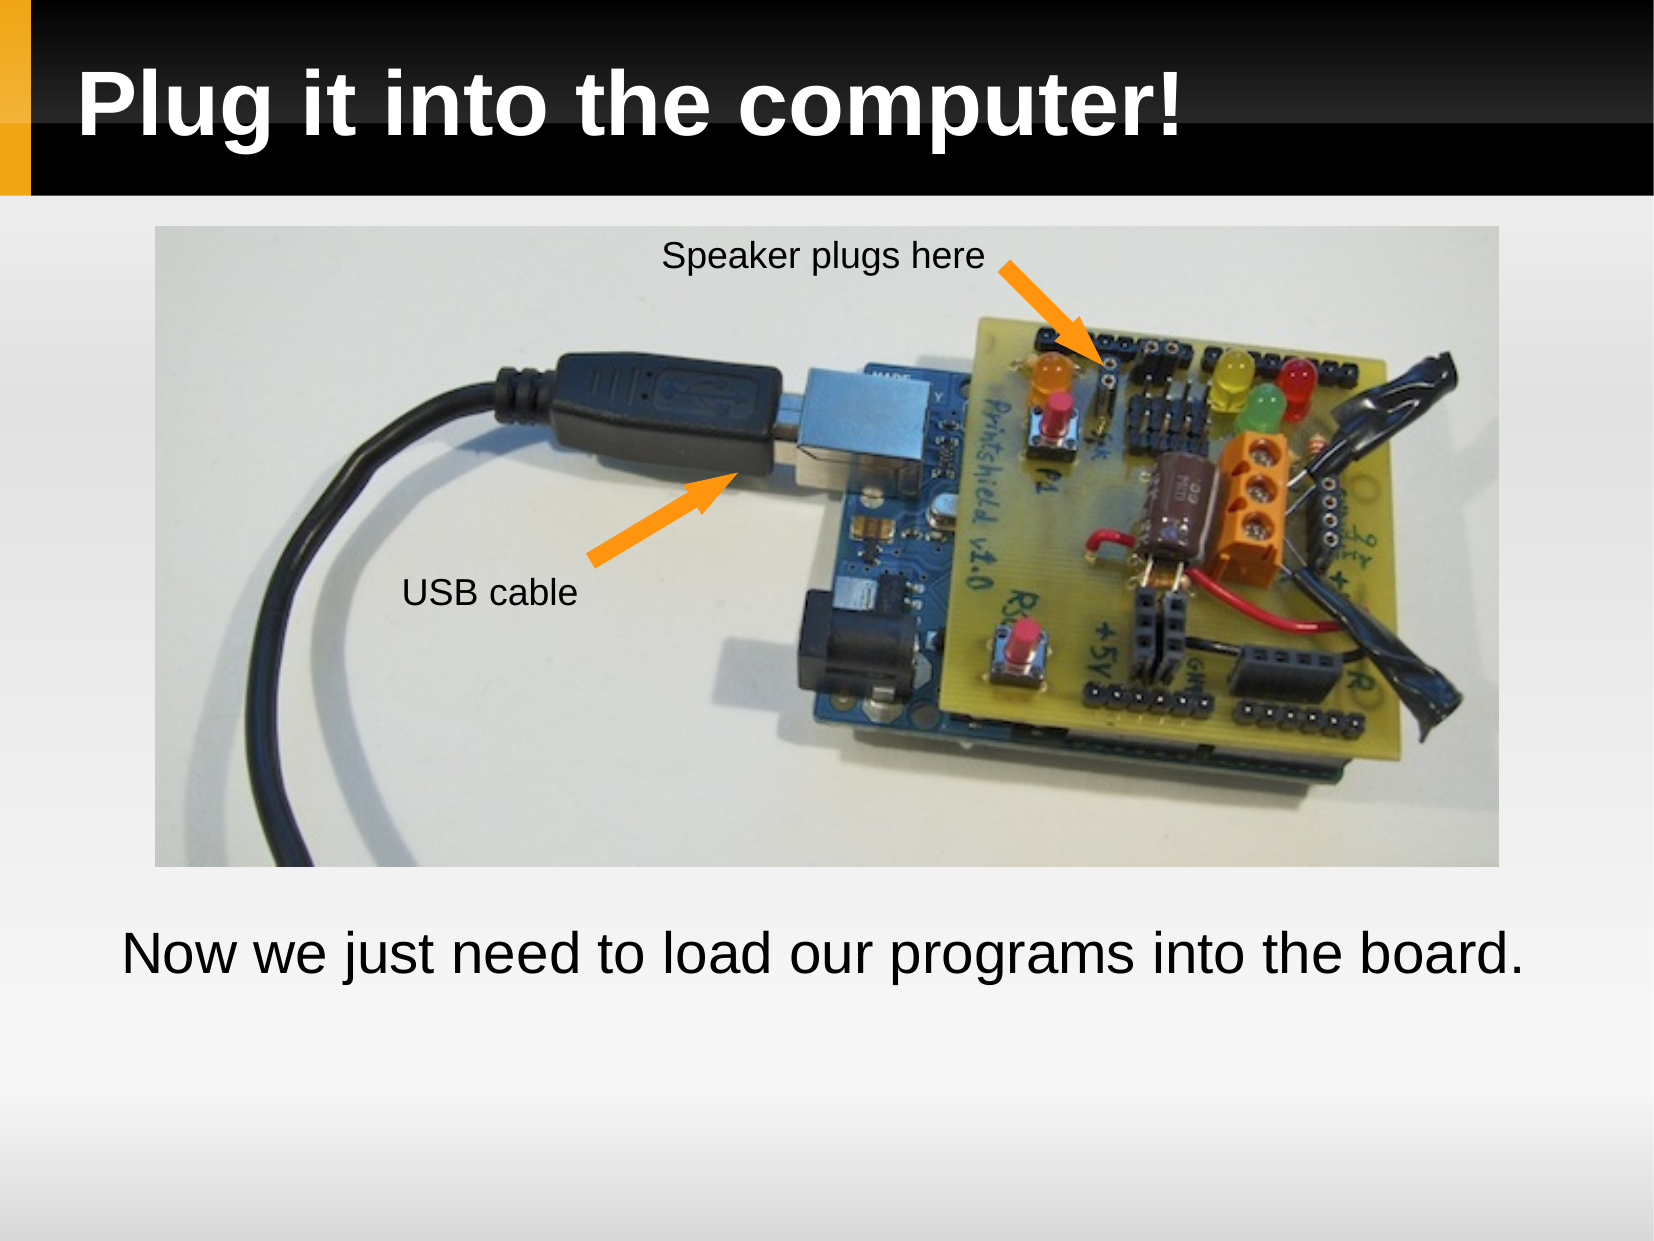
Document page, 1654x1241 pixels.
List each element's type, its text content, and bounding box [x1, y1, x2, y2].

text_box USB cable [383, 561, 650, 624]
title Plug it into the computer! [76, 0, 1565, 208]
text_box Now we just need to load our programs into the board. [103, 910, 1551, 996]
text_box Speaker plugs here [643, 224, 1058, 288]
picture [0, 0, 1654, 1241]
